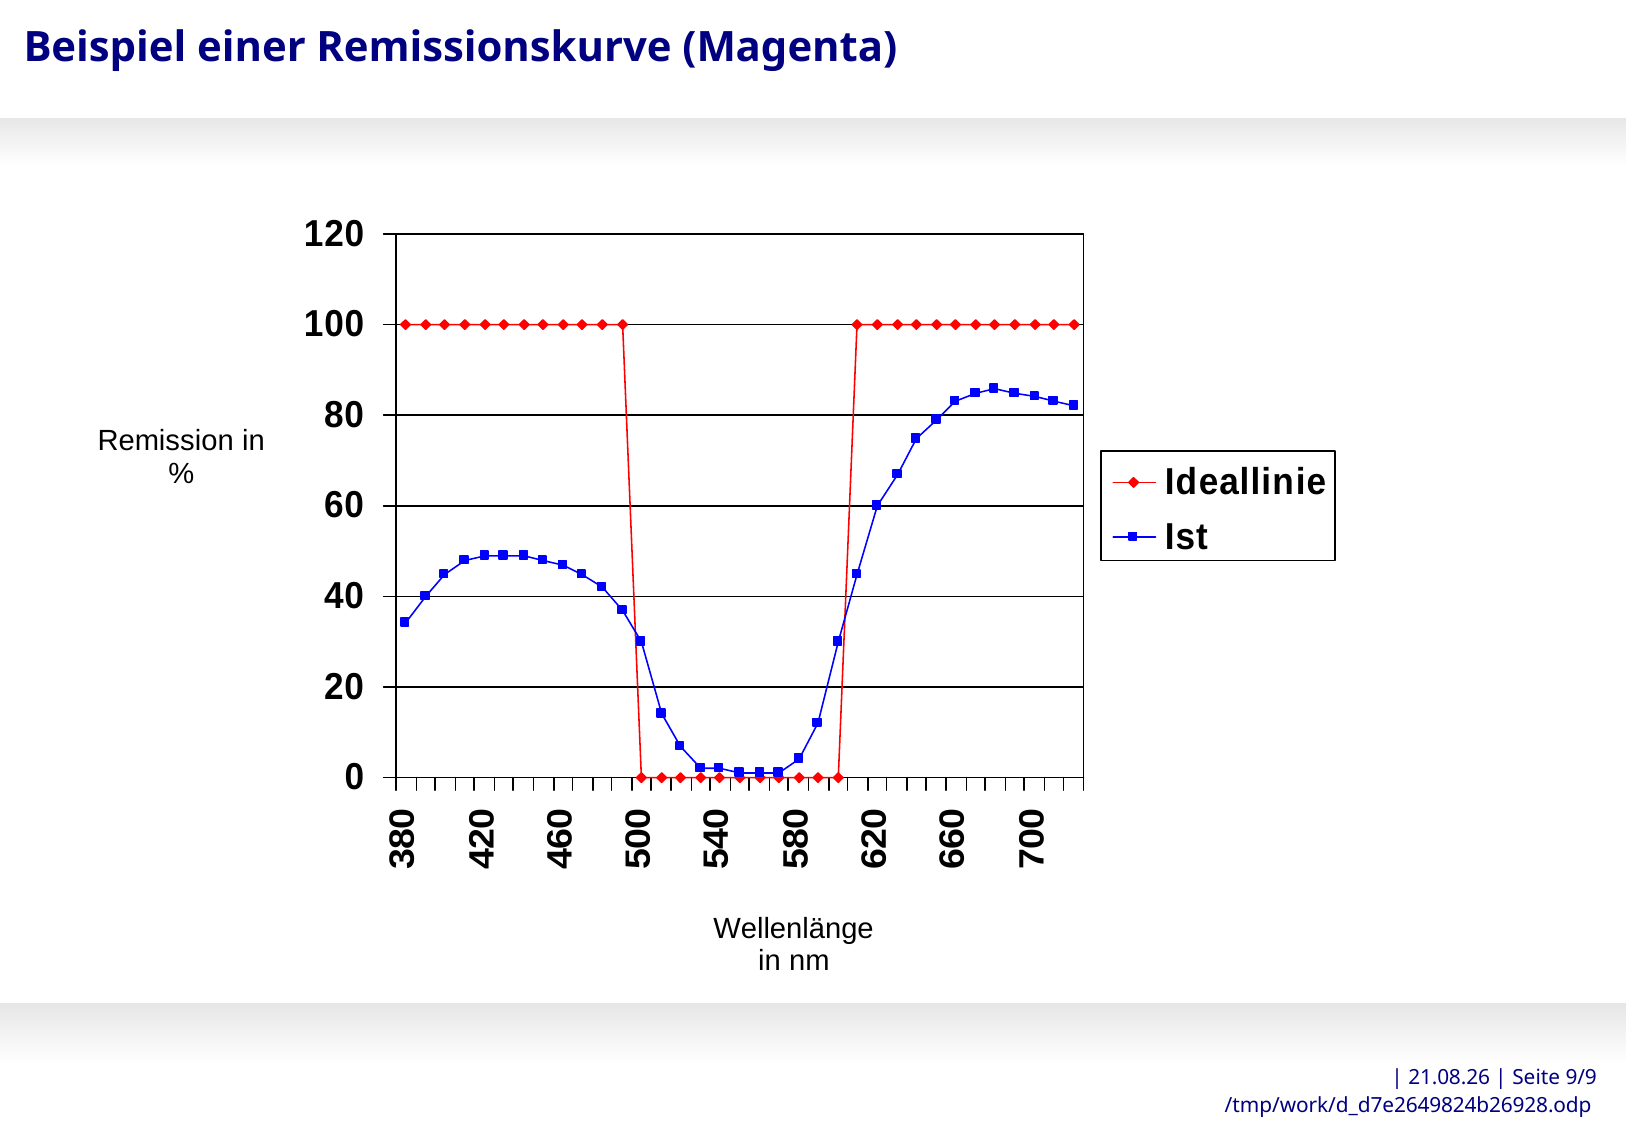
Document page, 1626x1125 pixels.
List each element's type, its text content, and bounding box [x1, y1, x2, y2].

chart [274, 177, 1351, 900]
text_box Remission in % [75, 416, 288, 498]
title Beispiel einer Remissionskurve (Magenta) [23, 5, 1600, 154]
text_box Wellenlänge in nm [687, 903, 901, 985]
